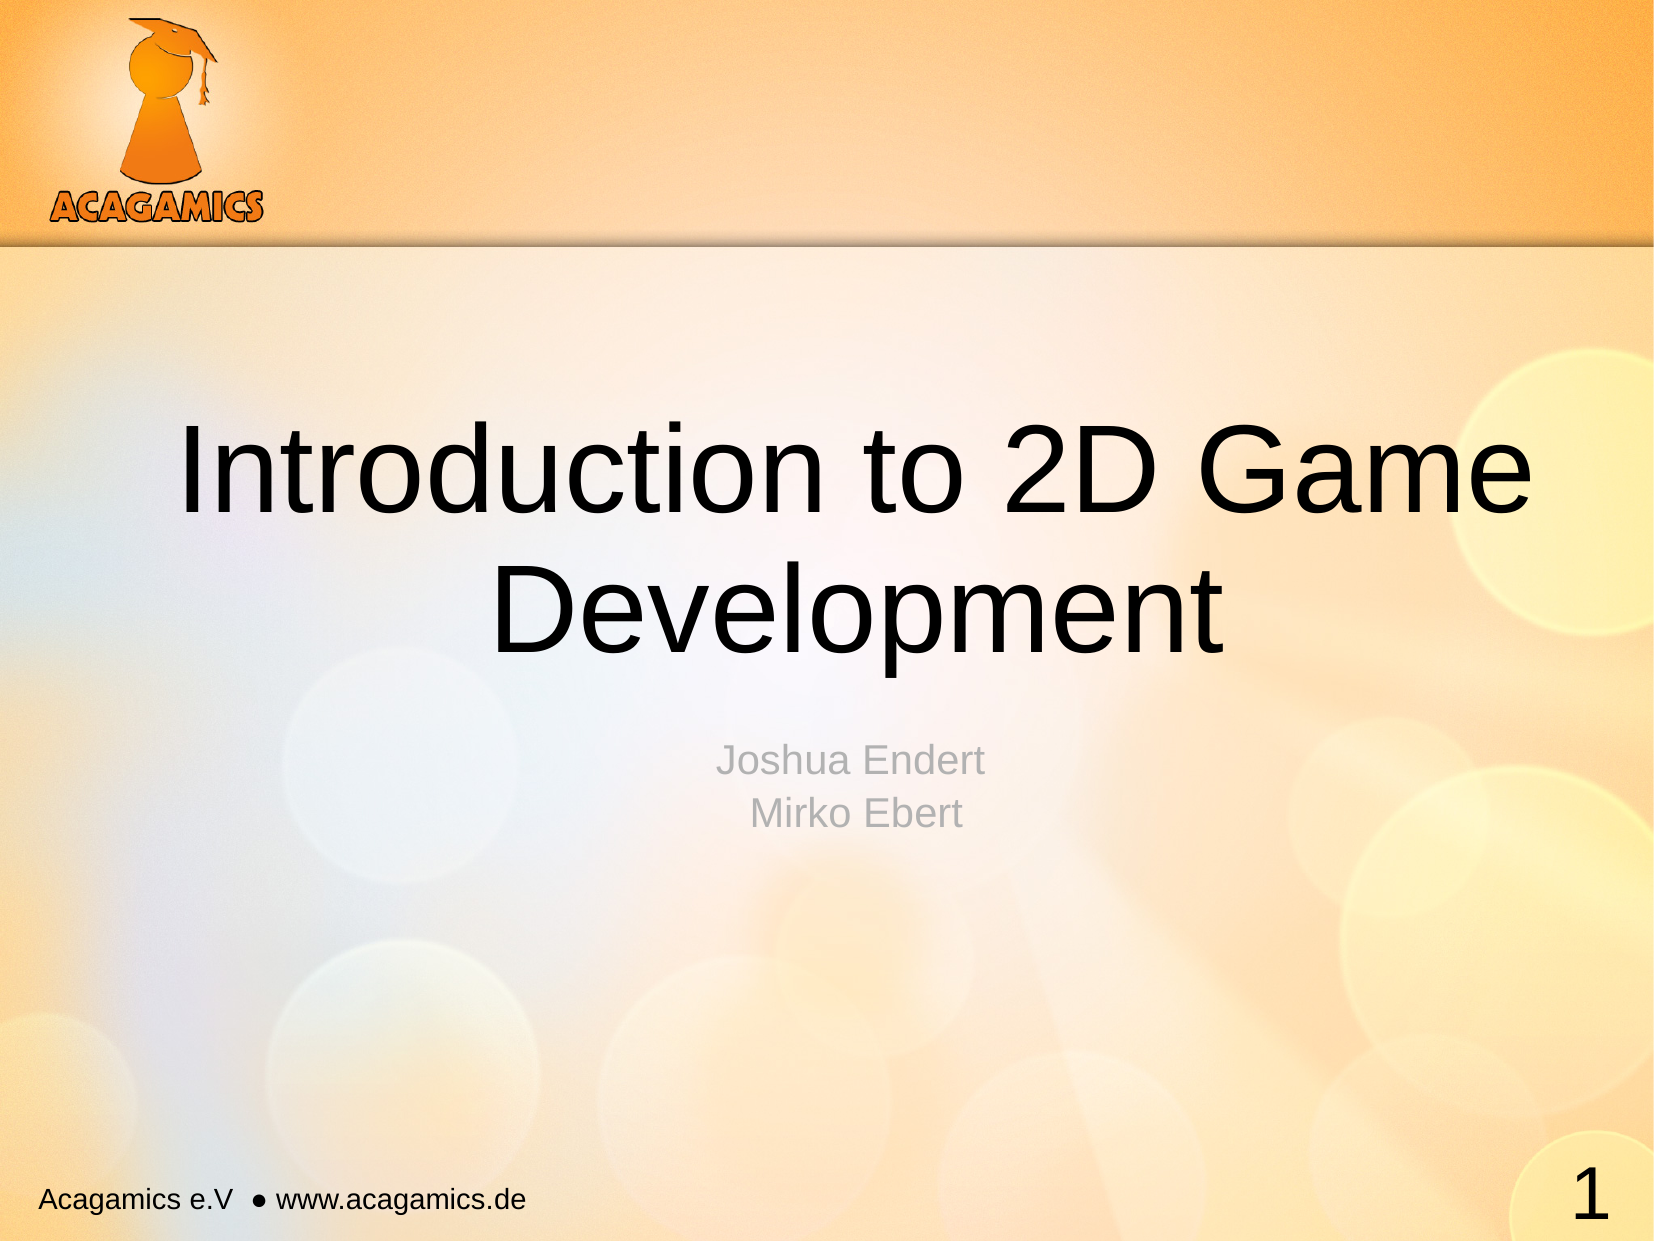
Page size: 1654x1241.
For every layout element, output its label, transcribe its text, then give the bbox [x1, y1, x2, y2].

picture [0, 0, 1654, 1241]
list Introduction to 2D Game Development Joshua Endert Mirko Ebert [76, 399, 1565, 1037]
